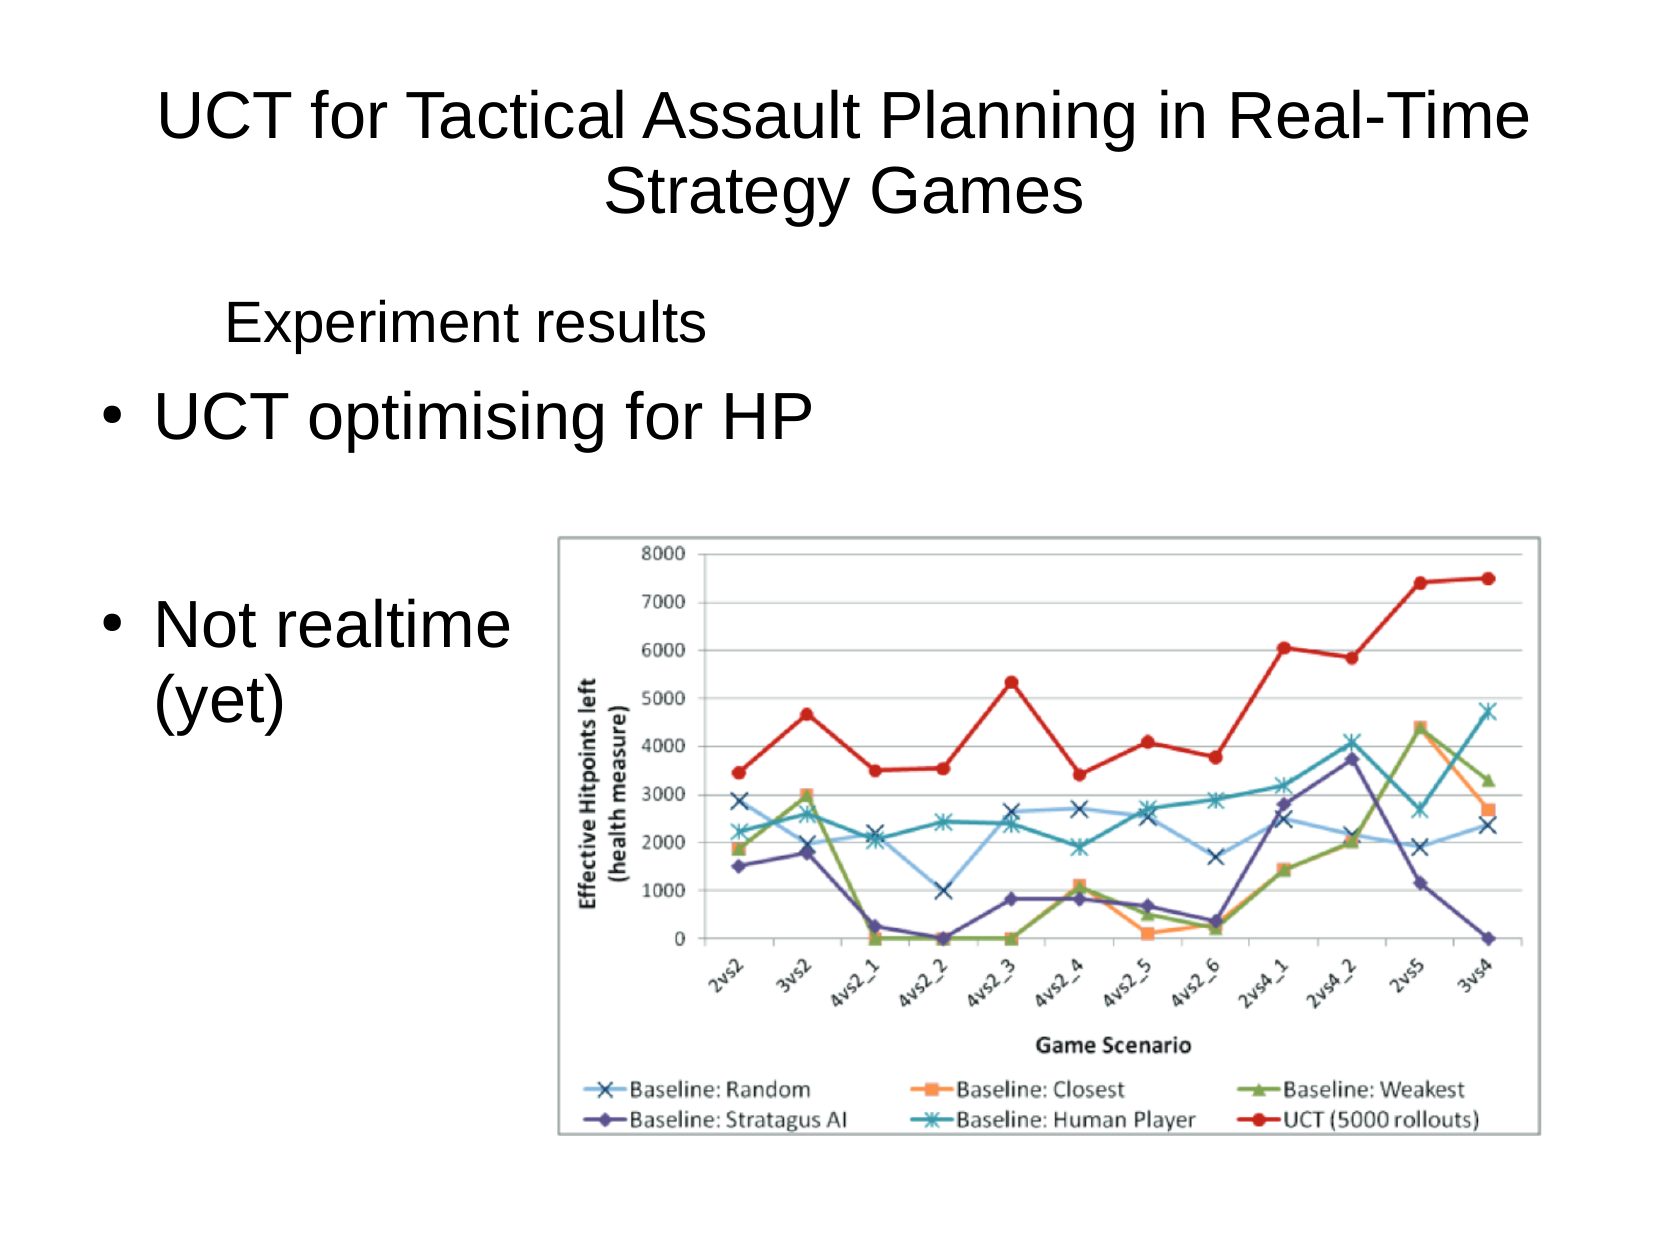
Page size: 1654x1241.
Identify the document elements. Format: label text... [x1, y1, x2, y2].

title UCT for Tactical Assault Planning in Real-Time Strategy Games [82, 49, 1571, 257]
picture [555, 531, 1546, 1141]
list Experiment results UCT optimising for HP Not realtime (yet) [82, 290, 1571, 1010]
